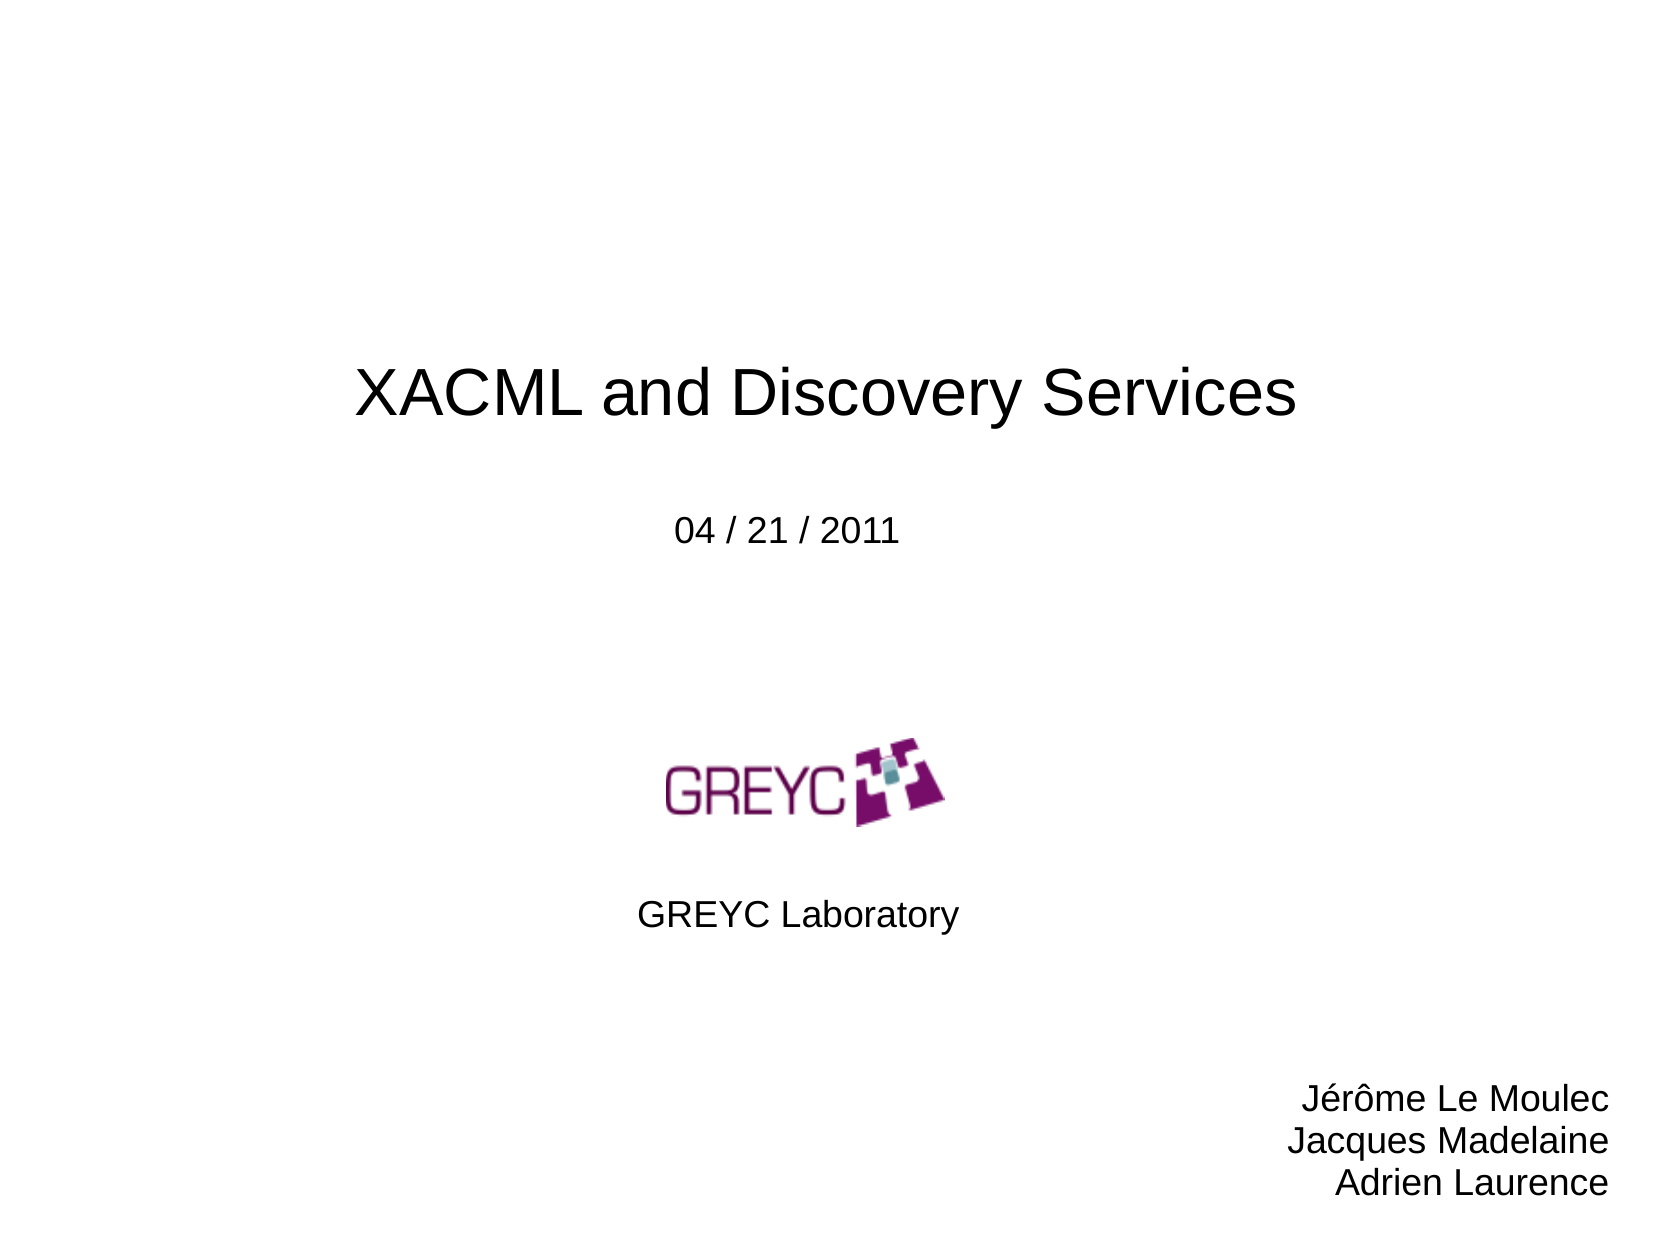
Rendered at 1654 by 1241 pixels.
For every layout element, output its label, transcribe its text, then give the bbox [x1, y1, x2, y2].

text_box GREYC Laboratory [622, 885, 975, 943]
subtitle XACML and Discovery Services [82, 56, 1571, 1102]
picture [666, 738, 945, 827]
text_box Jérôme Le Moulec Jacques Madelaine Adrien Laurence [1240, 1069, 1625, 1211]
text_box 04 / 21 / 2011 [659, 501, 916, 559]
